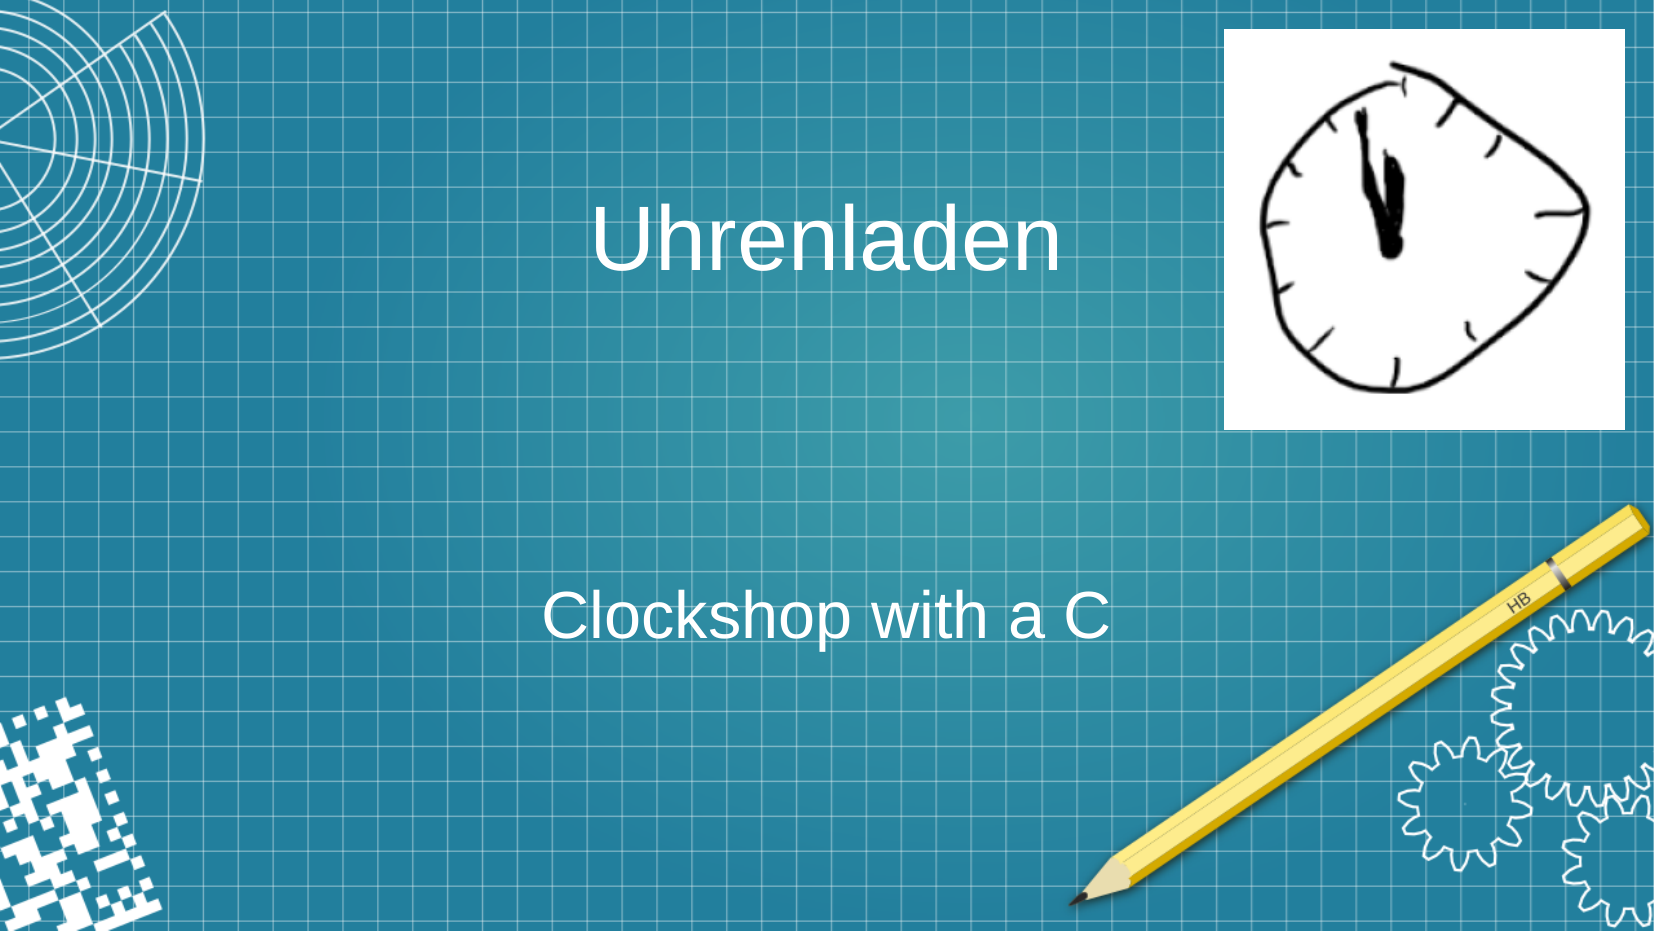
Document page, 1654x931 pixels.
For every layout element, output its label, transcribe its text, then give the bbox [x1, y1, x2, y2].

title Uhrenladen [82, 132, 1224, 346]
picture [0, 0, 1654, 931]
subtitle Clockshop with a C [82, 389, 1571, 842]
